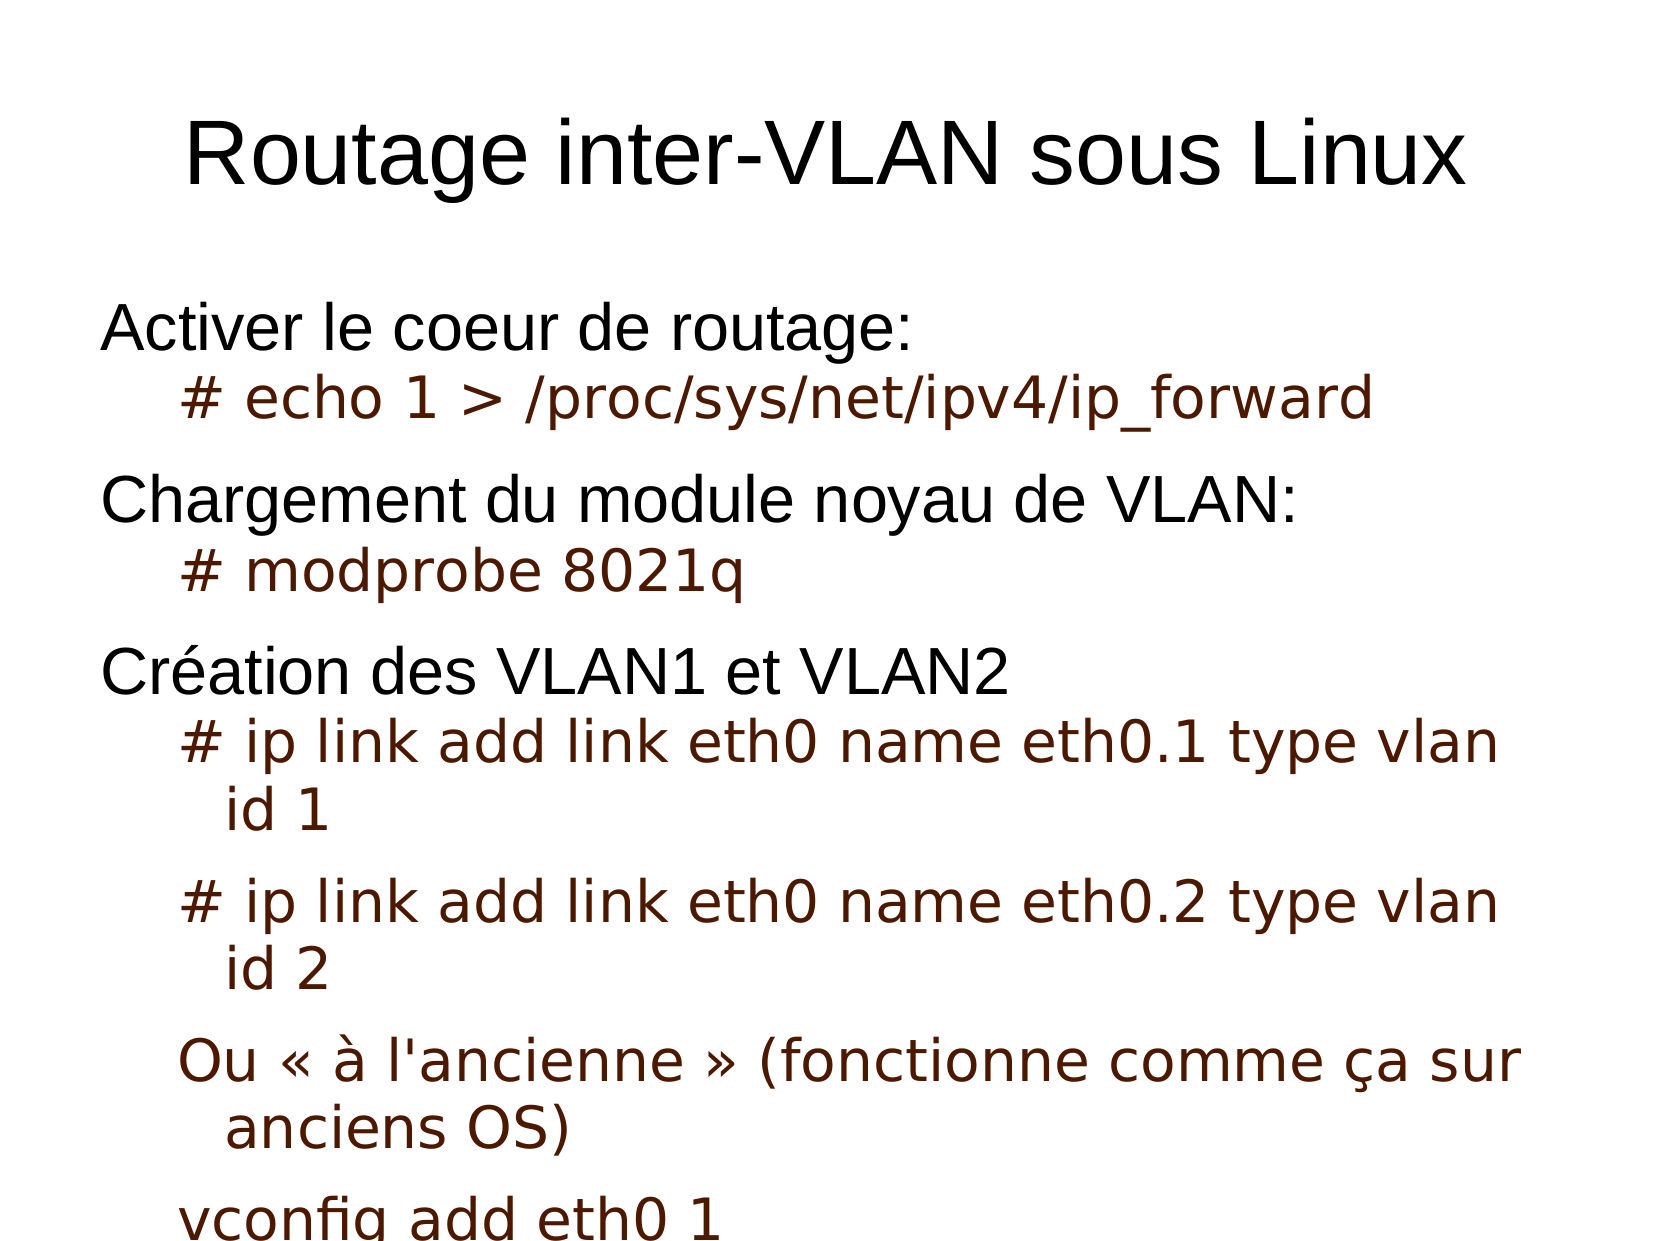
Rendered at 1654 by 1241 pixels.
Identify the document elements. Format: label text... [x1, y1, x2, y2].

title Routage inter-VLAN sous Linux [82, 49, 1571, 257]
list Activer le coeur de routage: # echo 1 > /proc/sys/net/ipv4/ip_forward Chargement du module noyau de VLAN: # modprobe 8021q Création des VLAN1 et VLAN2 # ip link add link eth0 name eth0.1 type vlan id 1 # ip link add link eth0 name eth0.2 type vlan id 2 Ou « à l'ancienne » (fonctionne comme ça sur anciens OS) vconfig add eth0 1 [82, 290, 1571, 1241]
